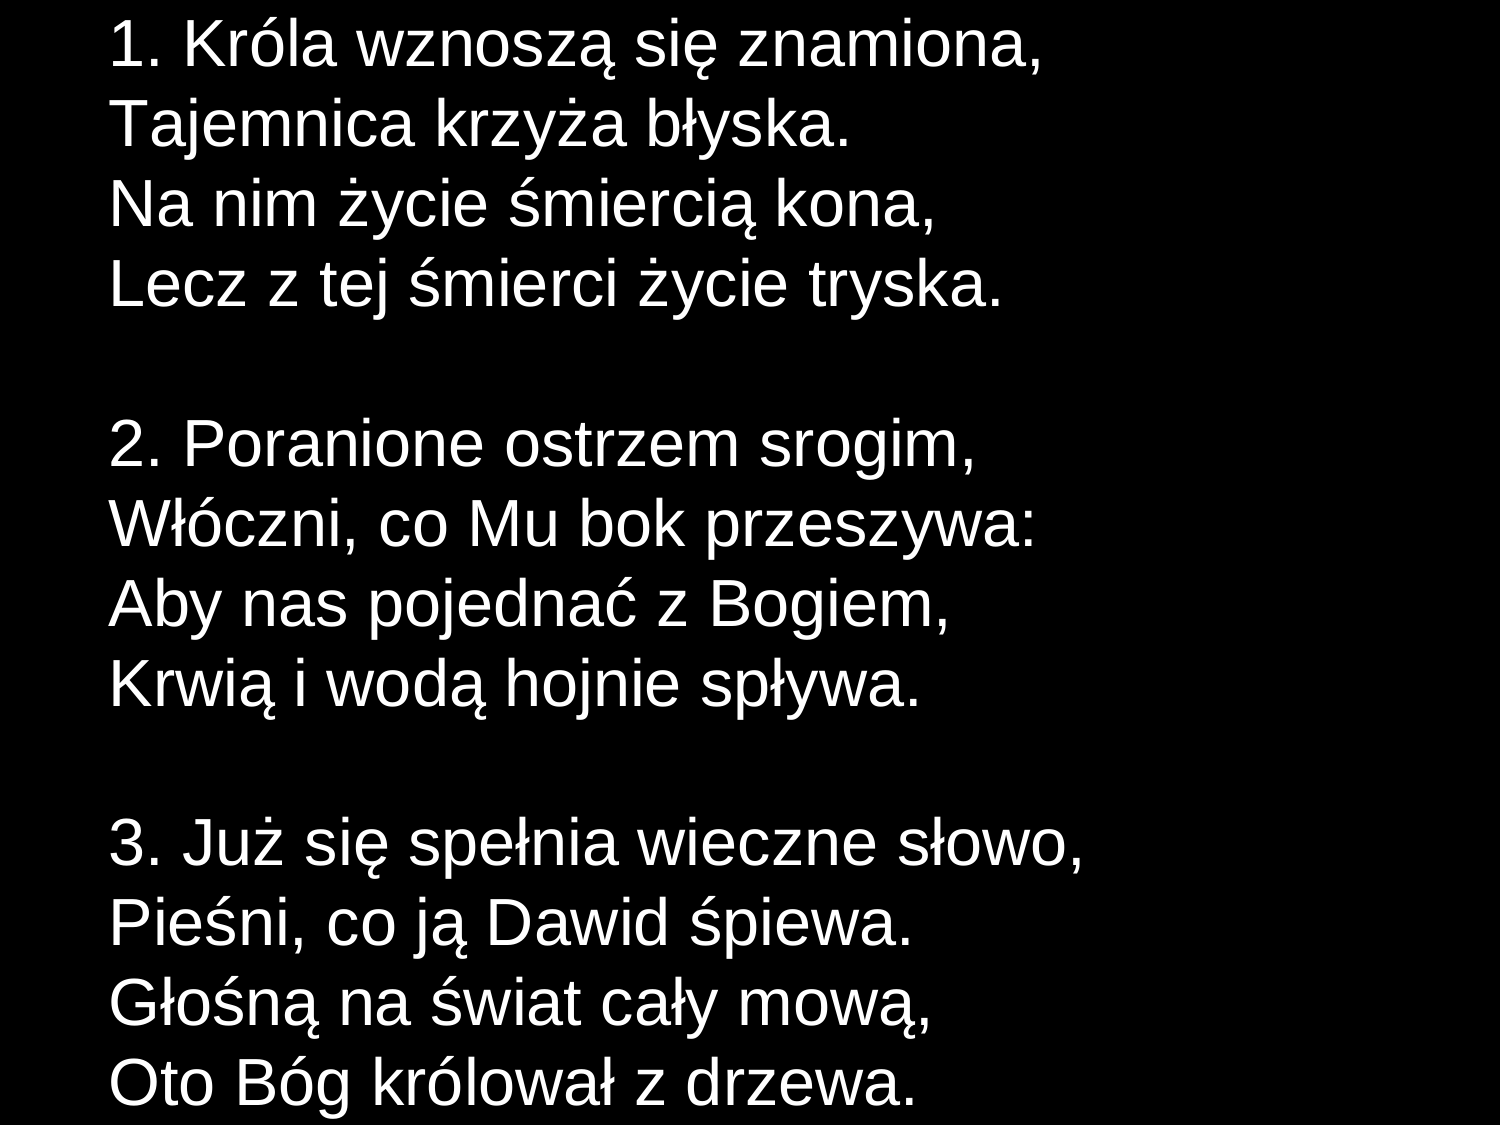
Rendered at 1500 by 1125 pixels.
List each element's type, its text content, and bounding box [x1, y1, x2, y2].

text_box 1. Króla wznoszą się znamiona, Tajemnica krzyża błyska. Na nim życie śmiercią kona, Lecz z tej śmierci życie tryska. 2. Poranione ostrzem srogim, Włóczni, co Mu bok przeszywa: Aby nas pojednać z Bogiem, Krwią i wodą hojnie spływa. 3. Już się spełnia wieczne słowo, Pieśni, co ją Dawid śpiewa. Głośną na świat cały mową, Oto Bóg królował z drzewa. [93, 0, 1465, 1125]
